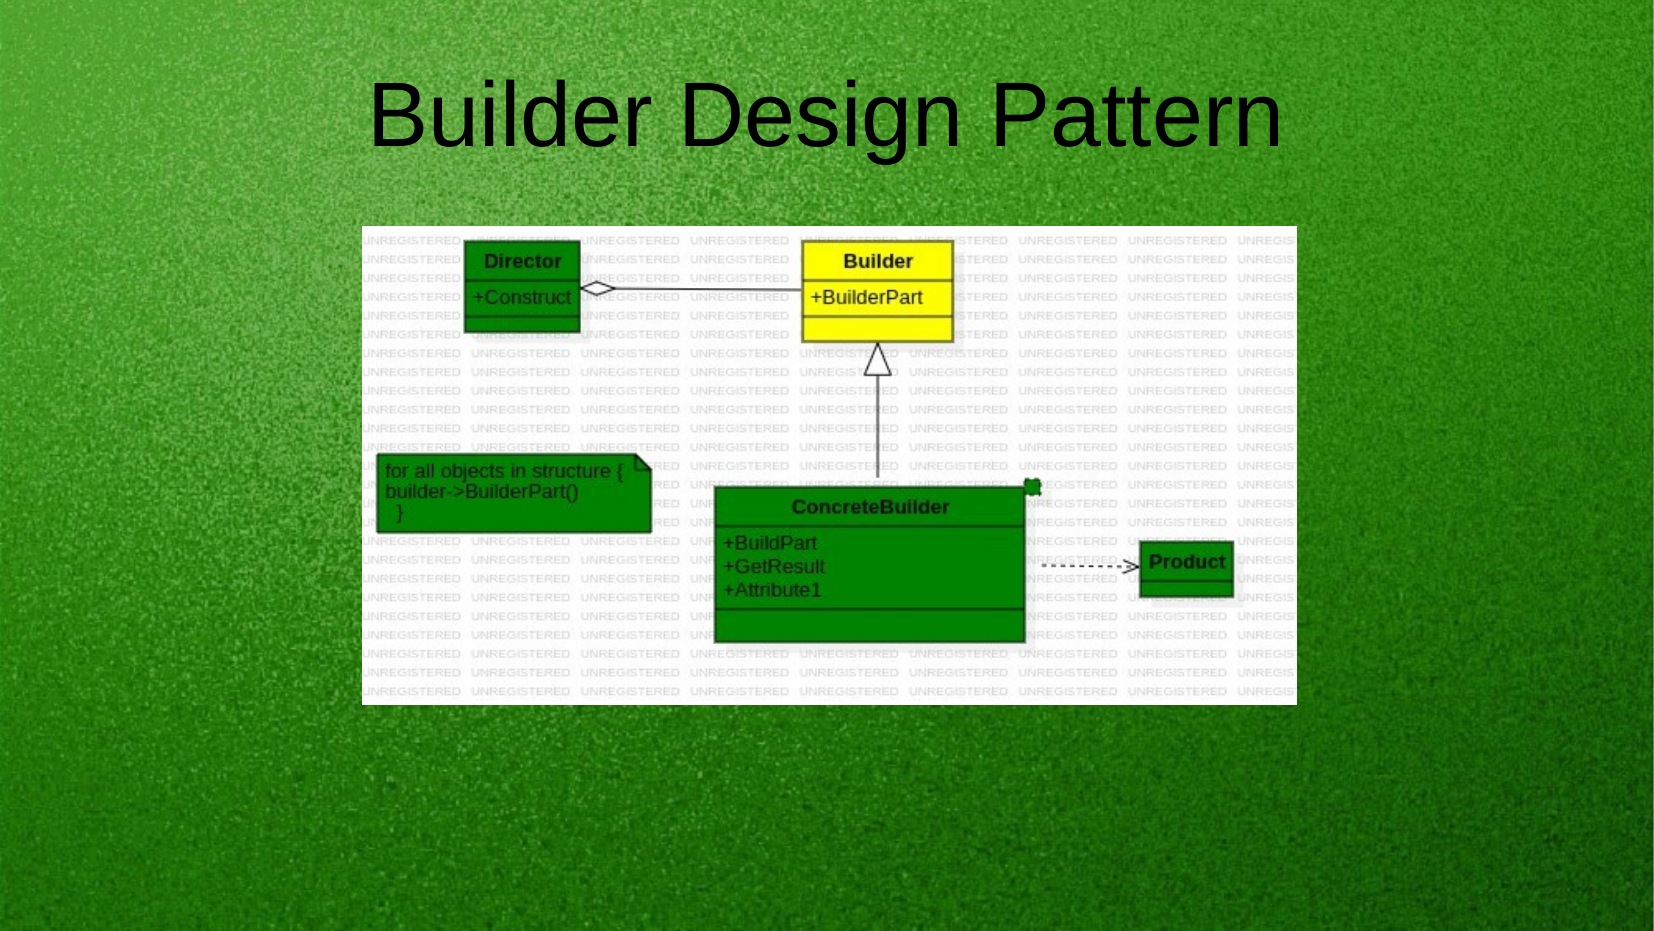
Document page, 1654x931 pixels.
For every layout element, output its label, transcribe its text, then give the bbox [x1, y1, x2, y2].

title Builder Design Pattern [82, 21, 1571, 208]
picture [0, 0, 1654, 931]
